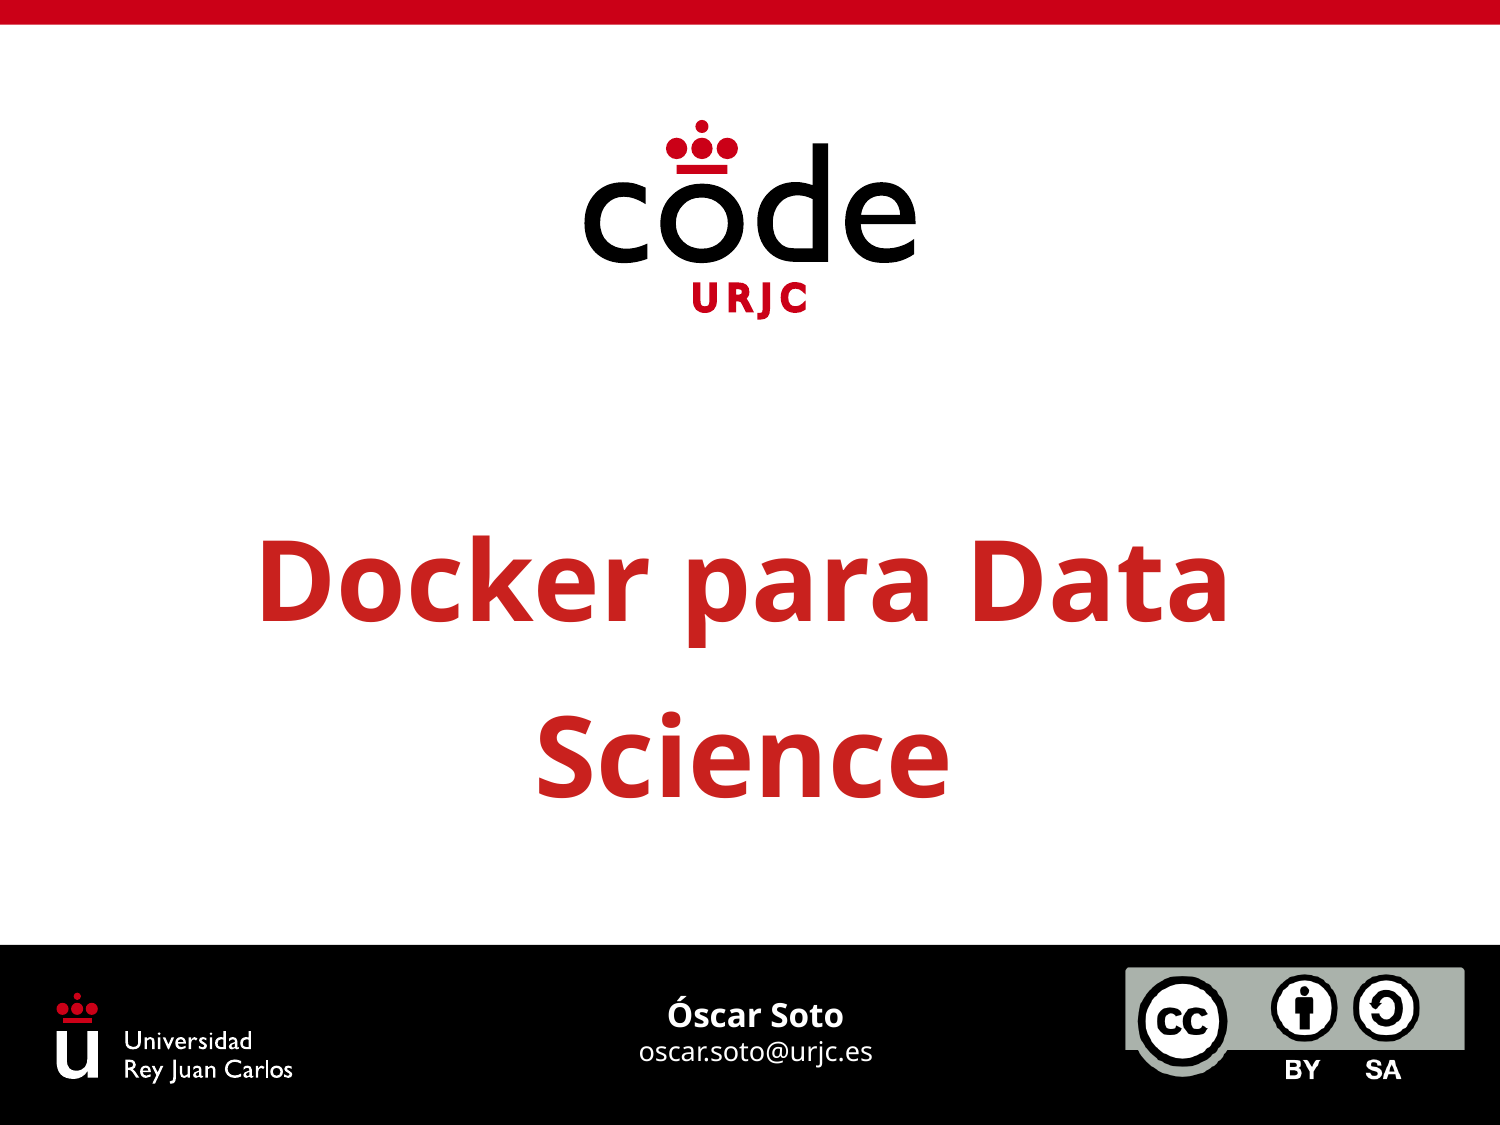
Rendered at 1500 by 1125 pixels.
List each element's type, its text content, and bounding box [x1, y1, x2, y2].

list Docker para Data Science [123, 478, 1365, 607]
text_box [0, 0, 1500, 23]
picture [1122, 964, 1467, 1086]
text_box Óscar Soto oscar.soto@urjc.es [551, 986, 961, 1074]
